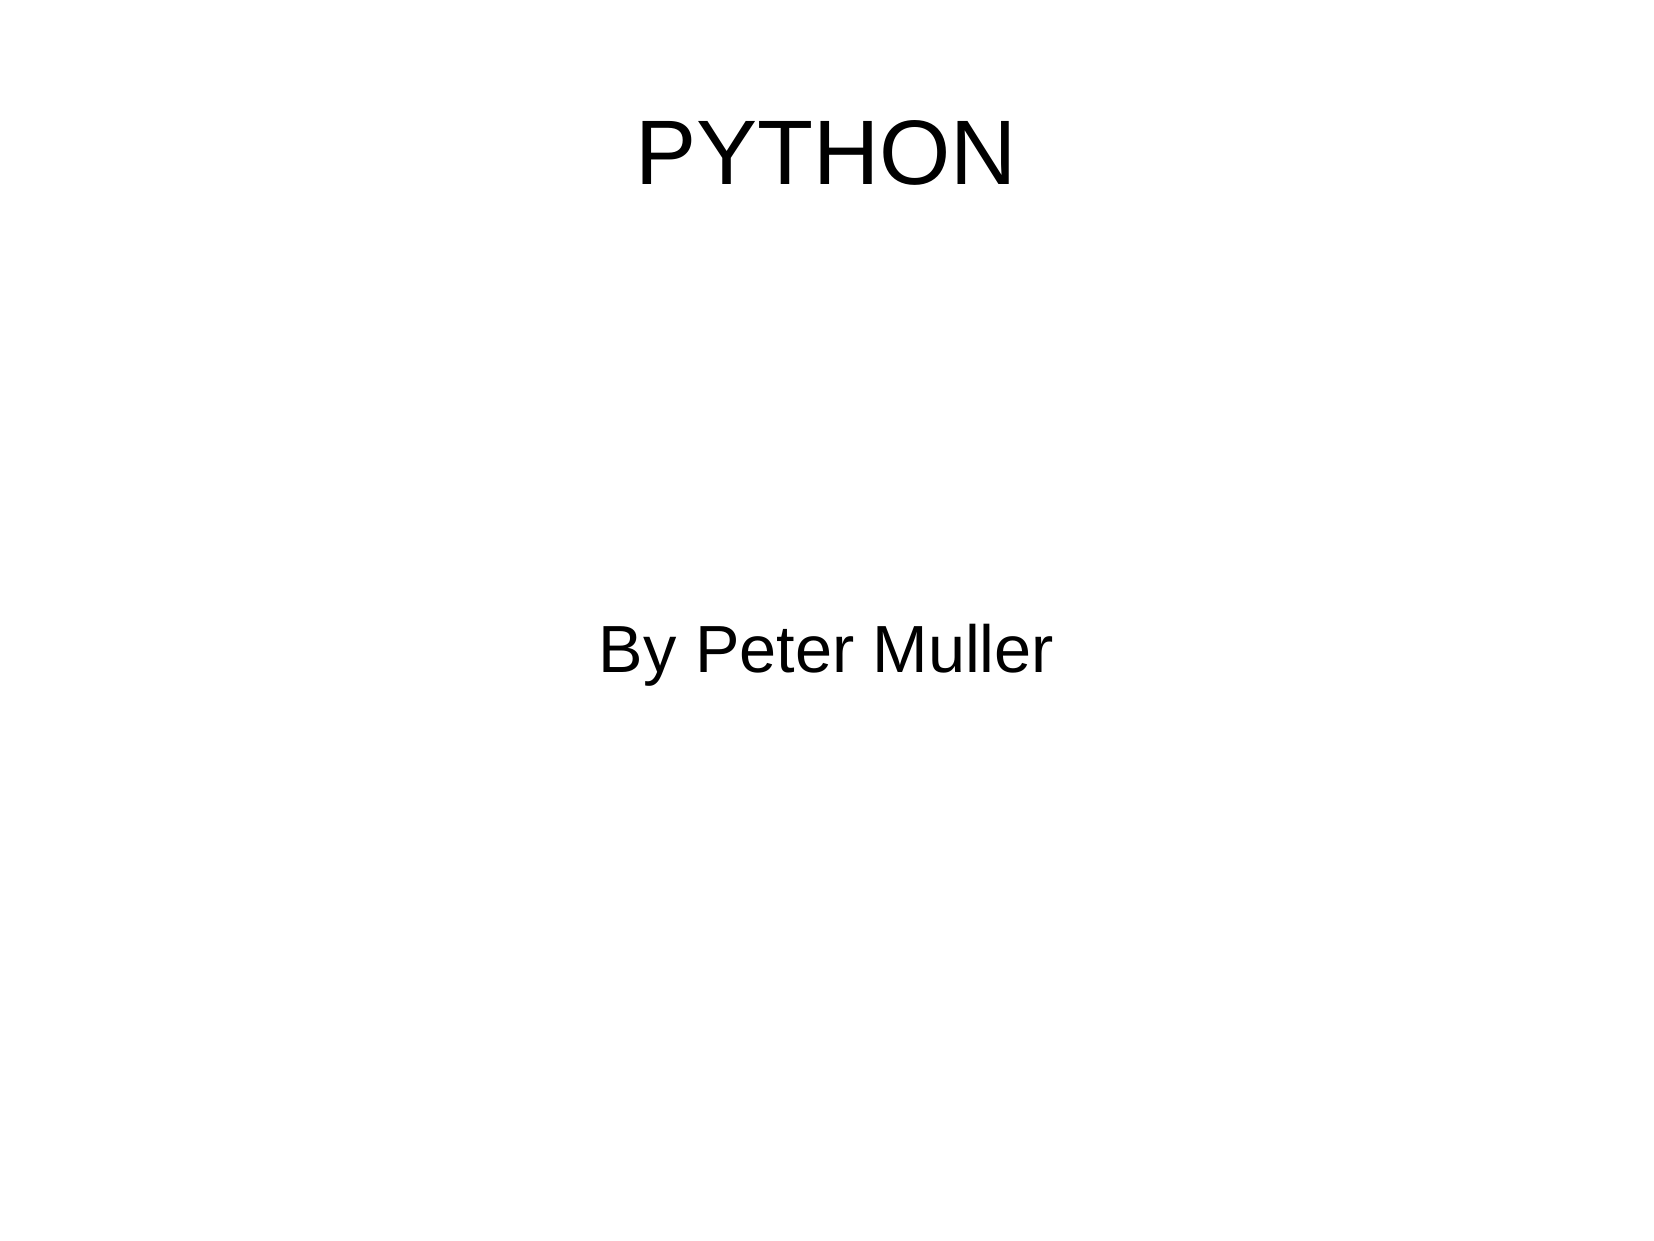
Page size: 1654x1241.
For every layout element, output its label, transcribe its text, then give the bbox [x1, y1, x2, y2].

title PYTHON [82, 49, 1571, 257]
subtitle By Peter Muller [82, 290, 1571, 1010]
